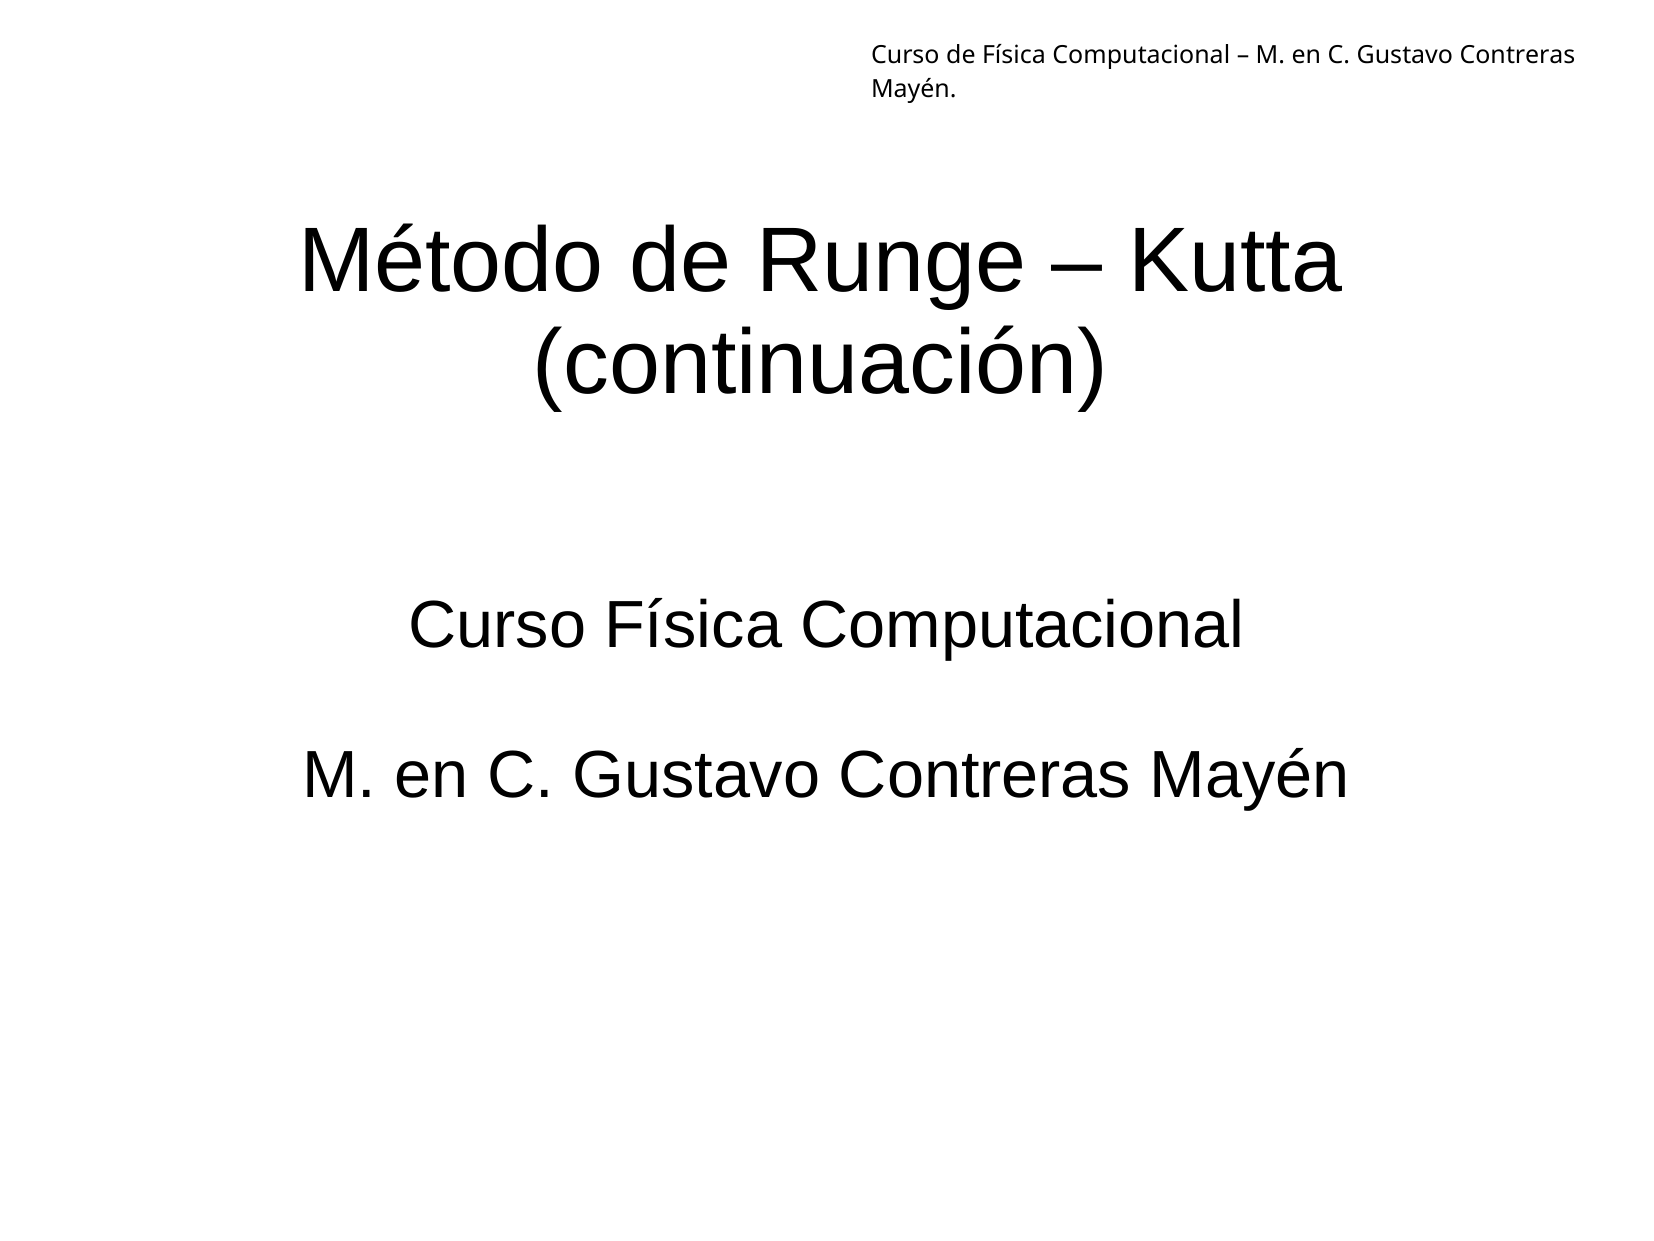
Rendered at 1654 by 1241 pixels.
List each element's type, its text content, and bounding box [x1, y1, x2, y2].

title Método de Runge – Kutta (continuación) [76, 208, 1565, 414]
subtitle Curso Física Computacional M. en C. Gustavo Contreras Mayén [82, 290, 1571, 1109]
